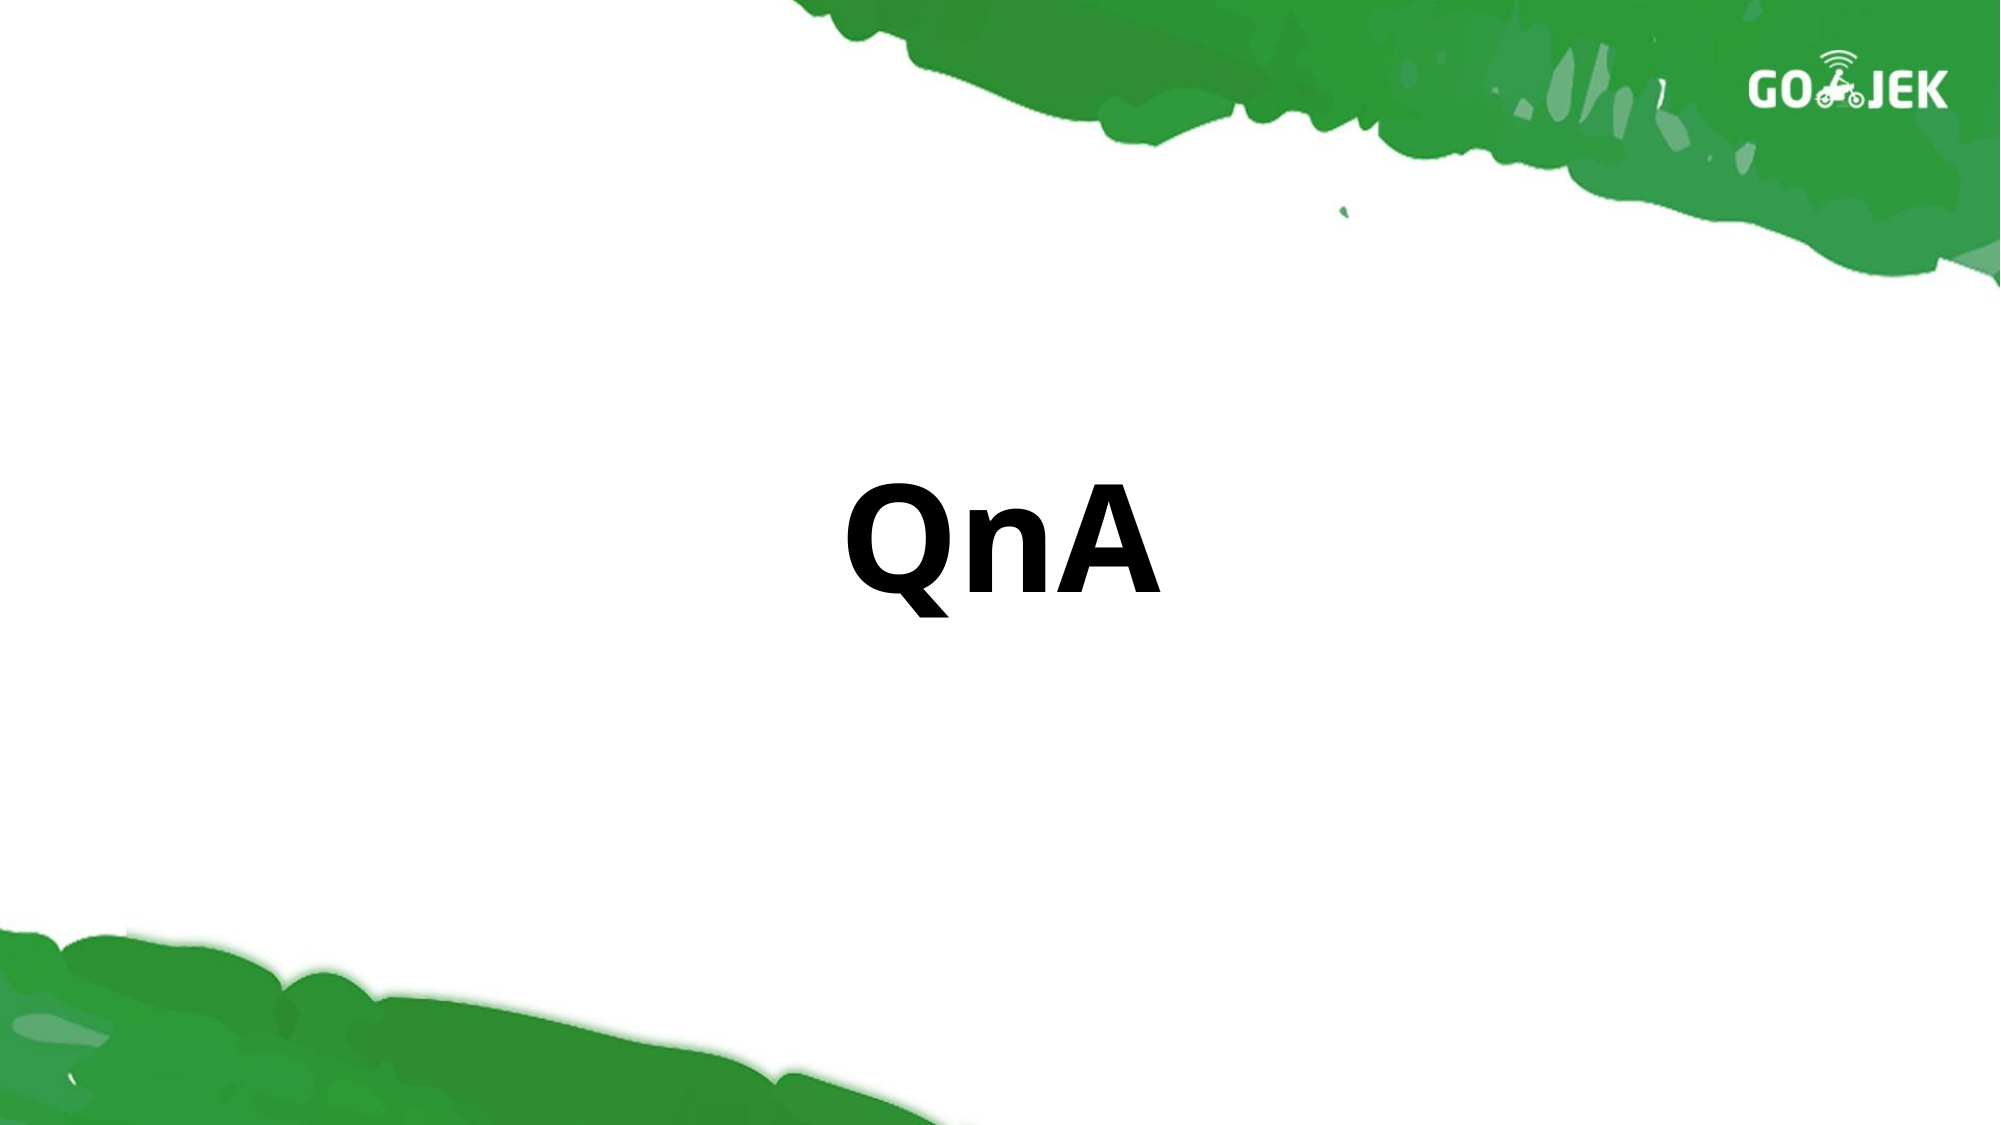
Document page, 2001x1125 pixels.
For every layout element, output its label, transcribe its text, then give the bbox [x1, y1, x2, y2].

text_box QnA [572, 427, 1428, 922]
picture [0, 0, 2000, 1125]
